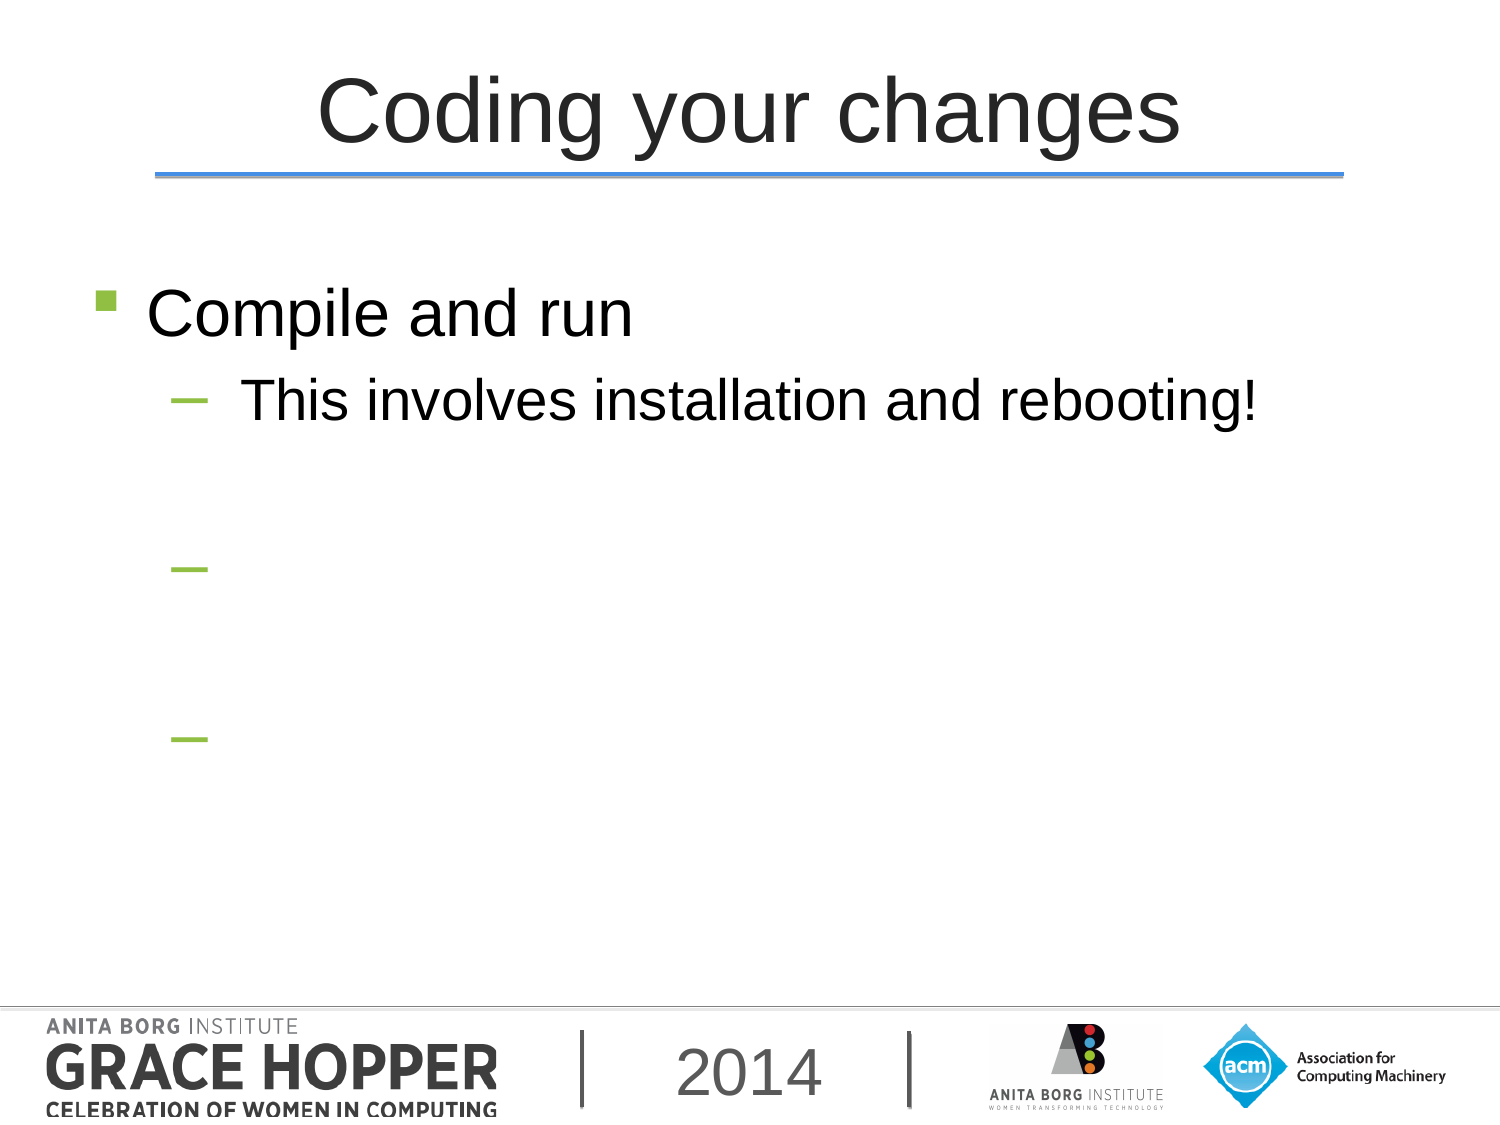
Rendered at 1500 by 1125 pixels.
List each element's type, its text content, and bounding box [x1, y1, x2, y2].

list Compile and run This involves installation and rebooting! Use a virtual machine or dedicated machine Maintain a known working and a test kernel [75, 262, 1425, 1005]
picture [989, 1024, 1163, 1110]
title Coding your changes [75, 19, 1425, 191]
